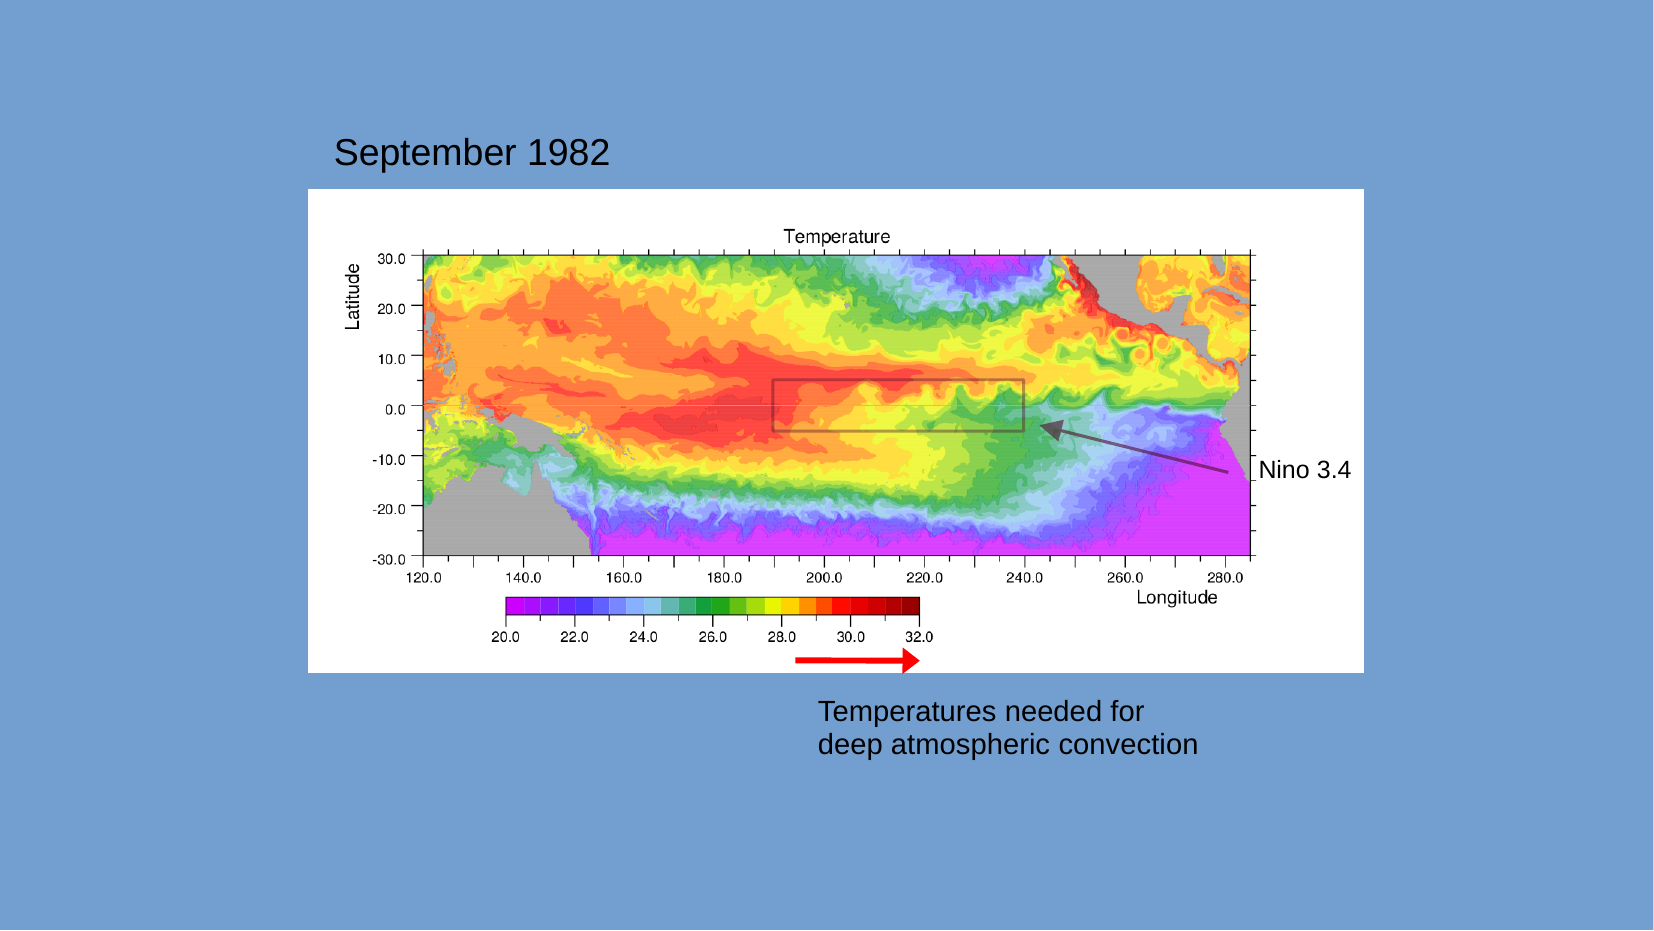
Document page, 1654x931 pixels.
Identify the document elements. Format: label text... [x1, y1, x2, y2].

text_box Temperatures needed for deep atmospheric convection [803, 687, 1215, 769]
picture [308, 189, 1364, 673]
text_box September 1982 [318, 124, 733, 181]
text_box Nino 3.4 [1243, 448, 1382, 505]
text_box [772, 379, 1024, 432]
